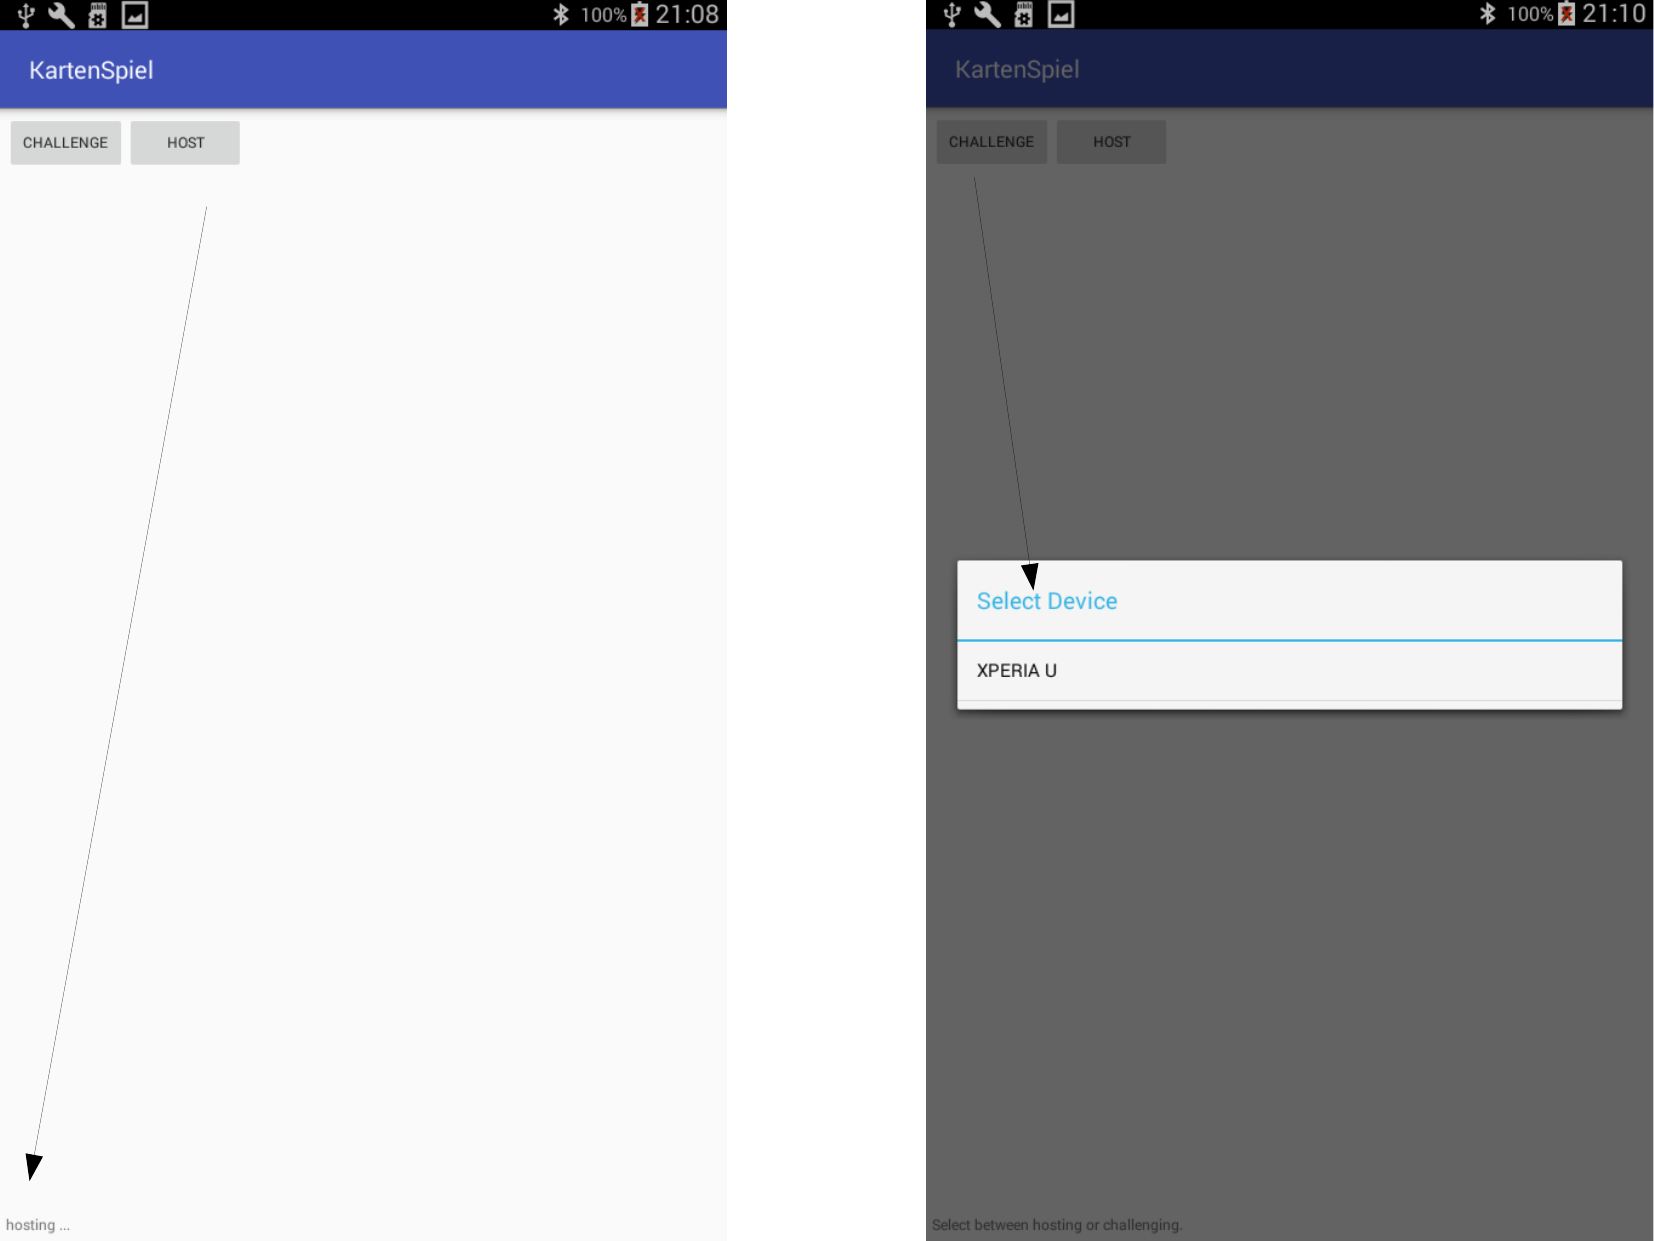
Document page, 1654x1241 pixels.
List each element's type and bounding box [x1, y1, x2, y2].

picture [926, 0, 1654, 1241]
picture [0, 0, 727, 1241]
